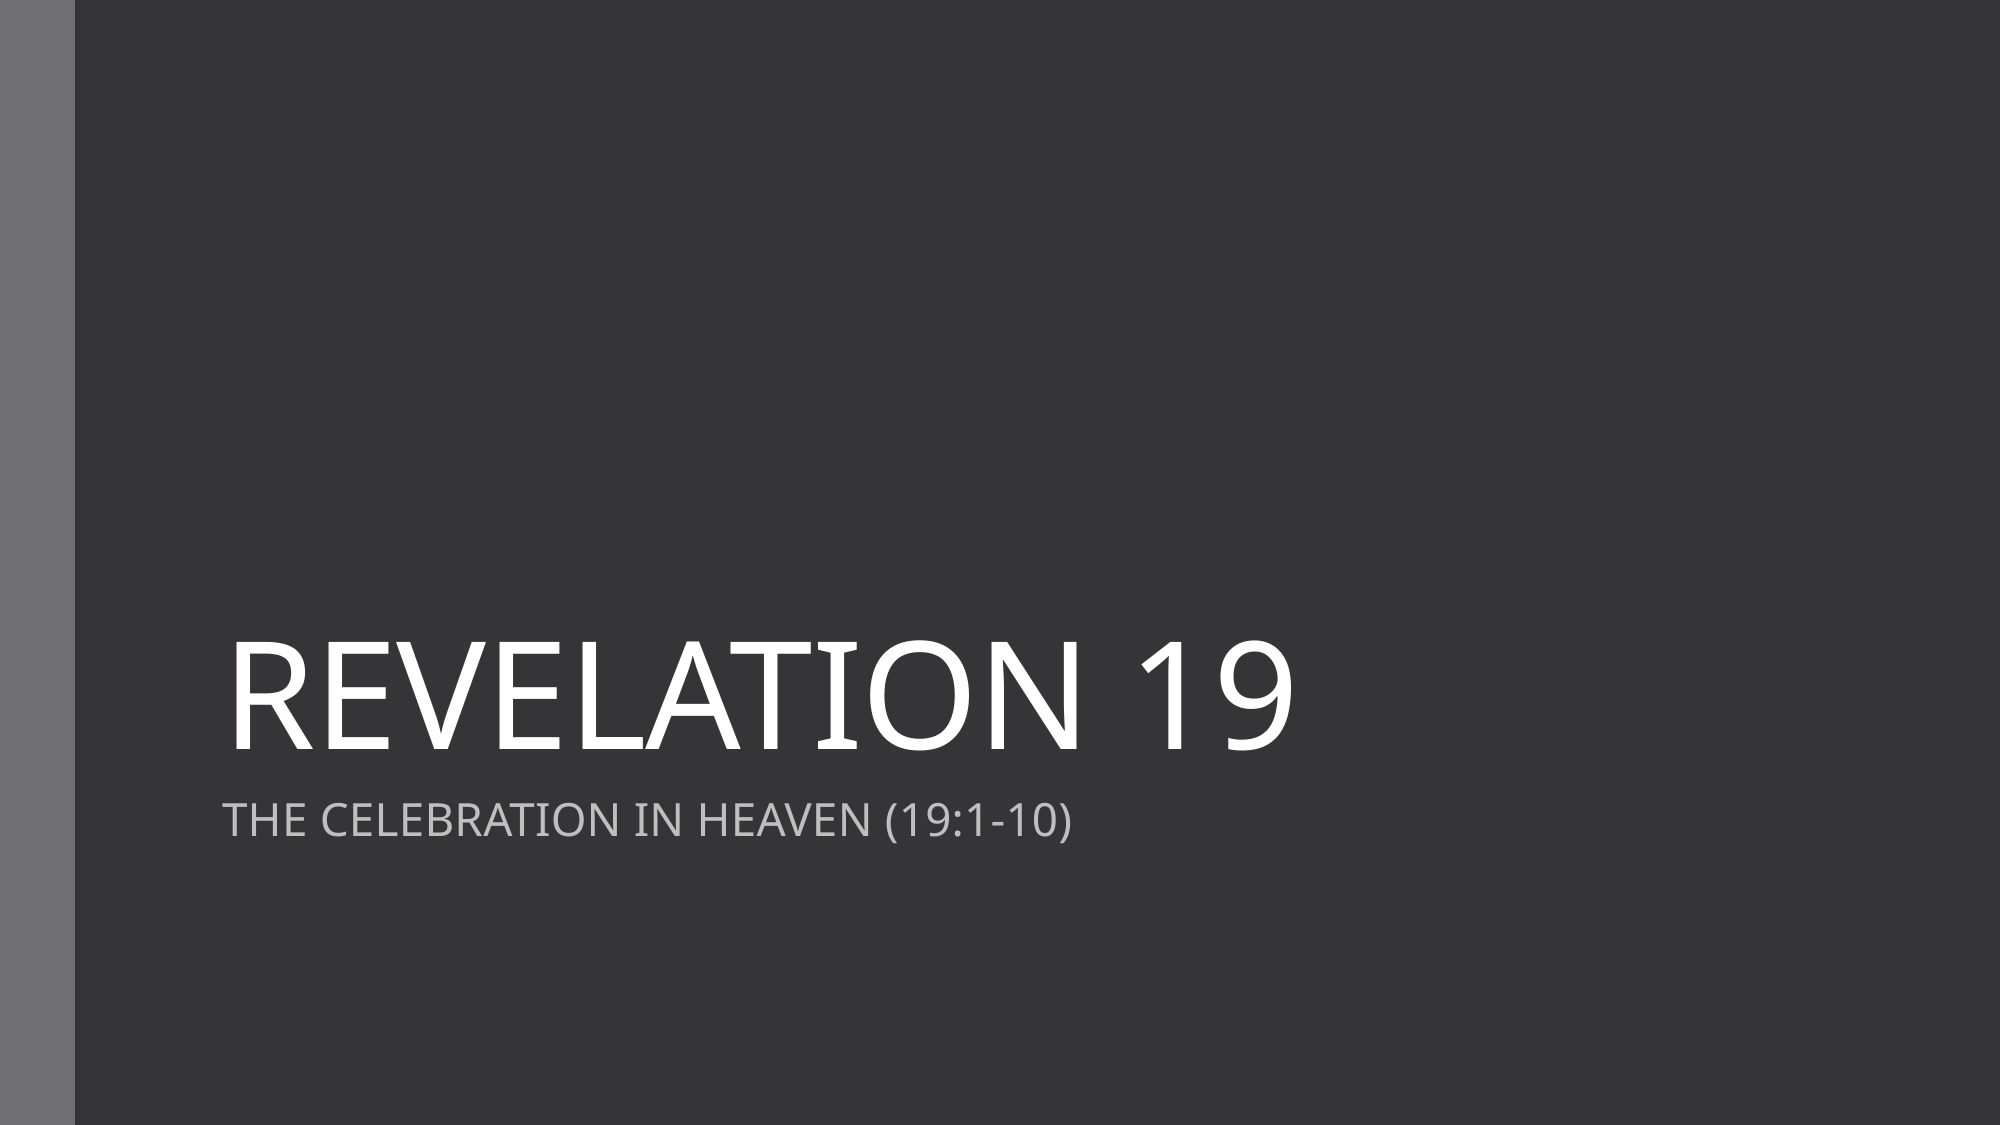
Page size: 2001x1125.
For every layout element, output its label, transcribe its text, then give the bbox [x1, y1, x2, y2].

subtitle THE CELEBRATION IN HEAVEN (19:1-10) [206, 787, 1752, 1066]
title REVELATION 19 [206, 124, 1752, 787]
